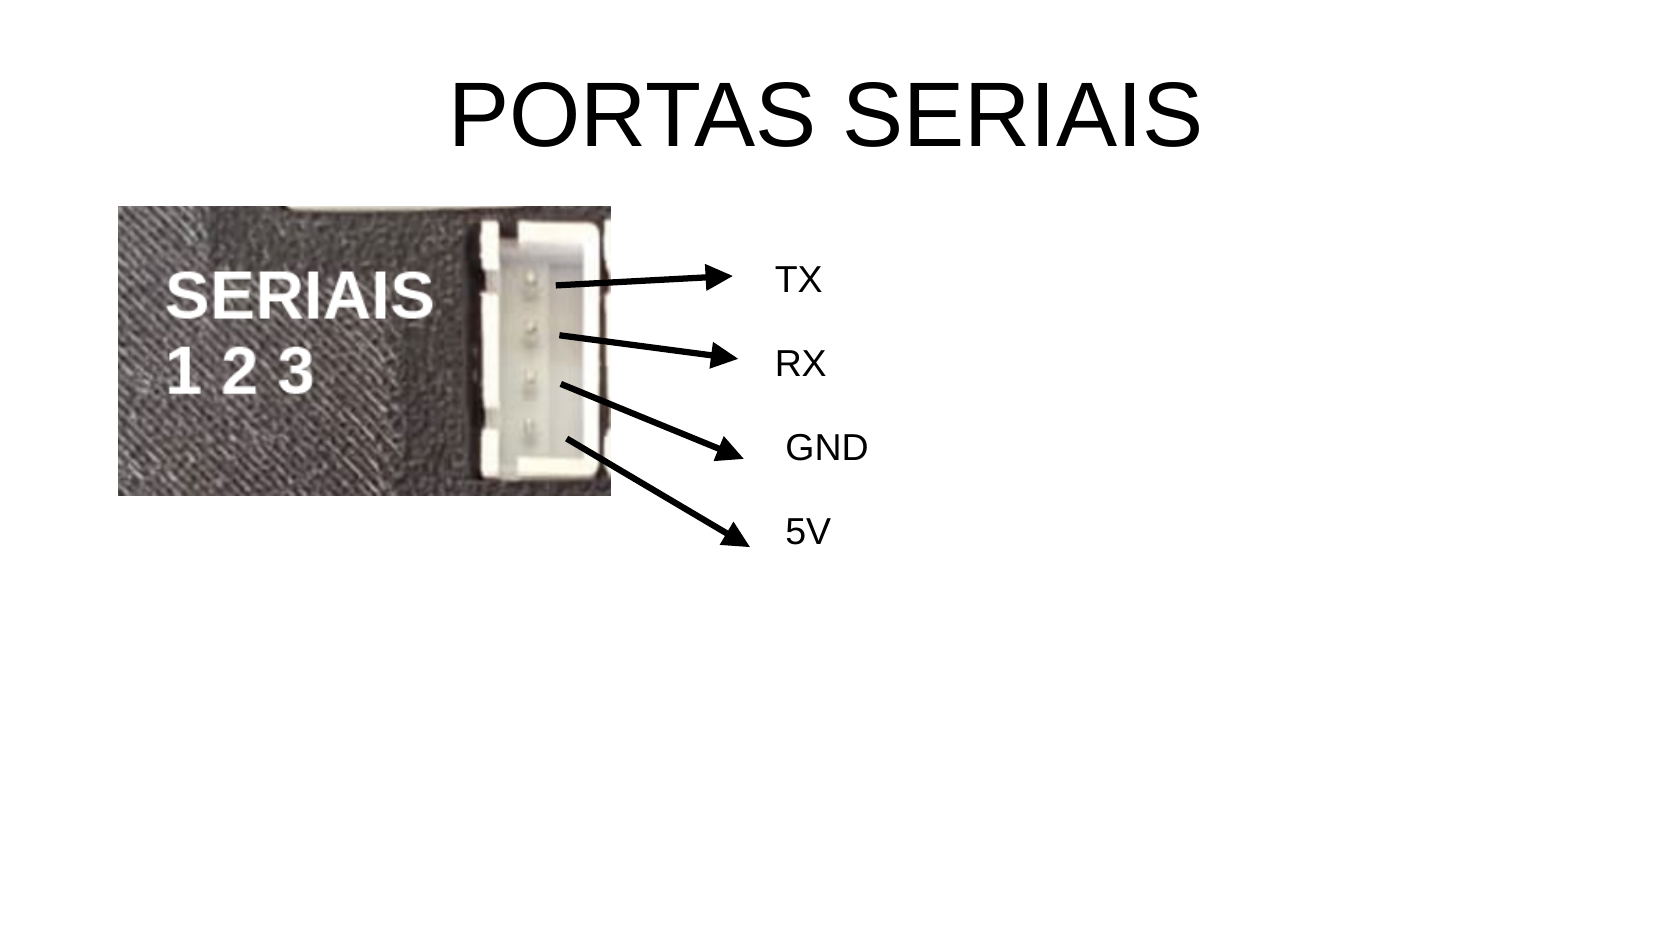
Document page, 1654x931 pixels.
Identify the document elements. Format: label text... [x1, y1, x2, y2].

picture [118, 206, 611, 496]
text_box TX RX GND 5V [760, 251, 1263, 560]
title PORTAS SERIAIS [82, 37, 1571, 193]
